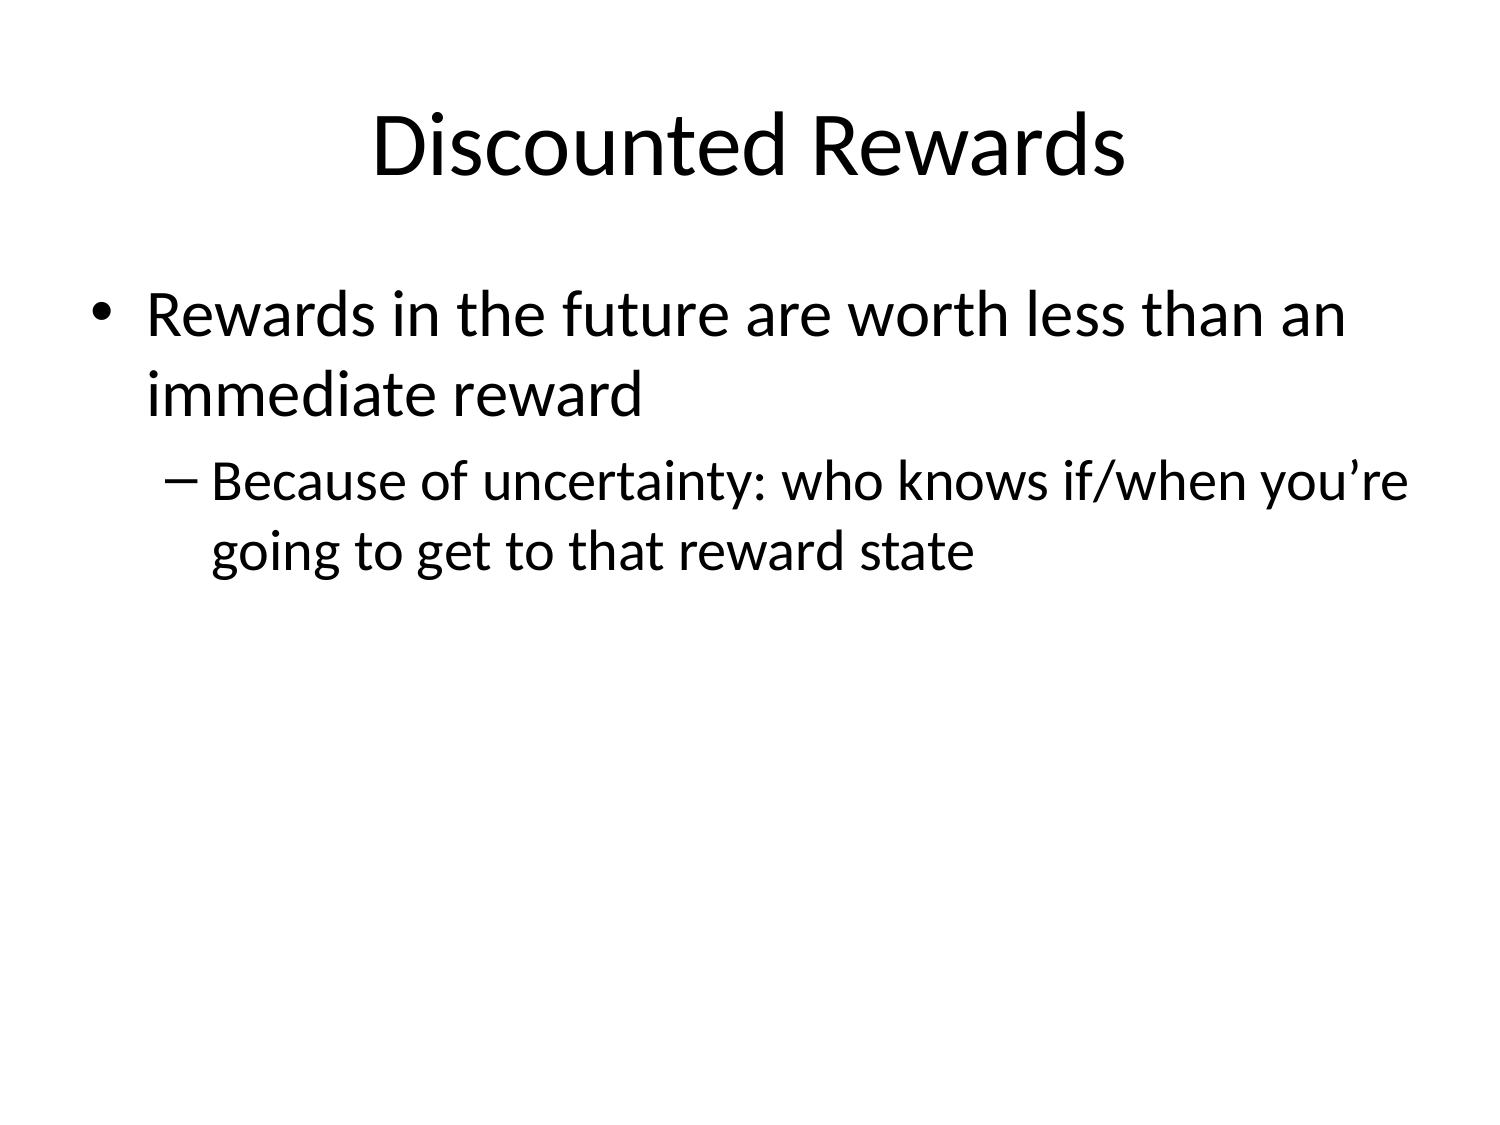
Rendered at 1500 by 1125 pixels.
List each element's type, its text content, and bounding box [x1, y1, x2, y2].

title Discounted Rewards [75, 45, 1425, 233]
list Rewards in the future are worth less than an immediate reward Because of uncertainty: who knows if/when you’re going to get to that reward state [75, 262, 1425, 1005]
